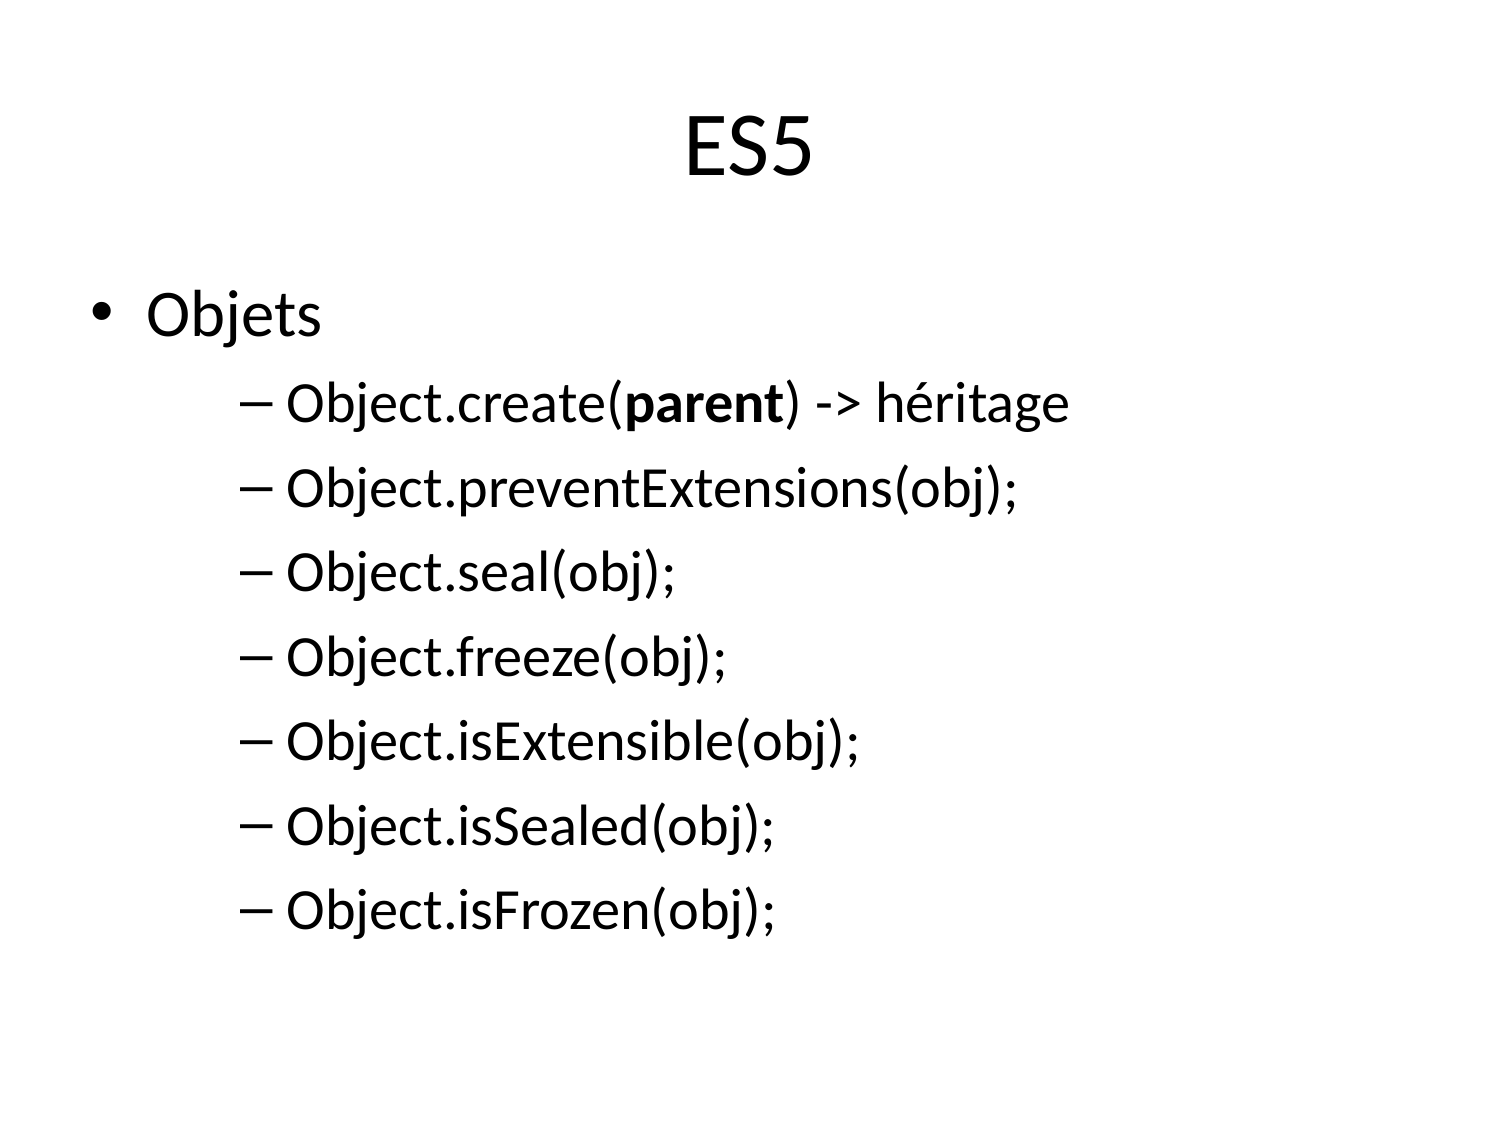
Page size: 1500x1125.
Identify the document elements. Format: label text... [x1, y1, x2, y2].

list Objets Object.create(parent) -> héritage Object.preventExtensions(obj); Object.seal(obj); Object.freeze(obj); Object.isExtensible(obj); Object.isSealed(obj); Object.isFrozen(obj); [75, 262, 1426, 1005]
title ES5 [75, 45, 1426, 233]
